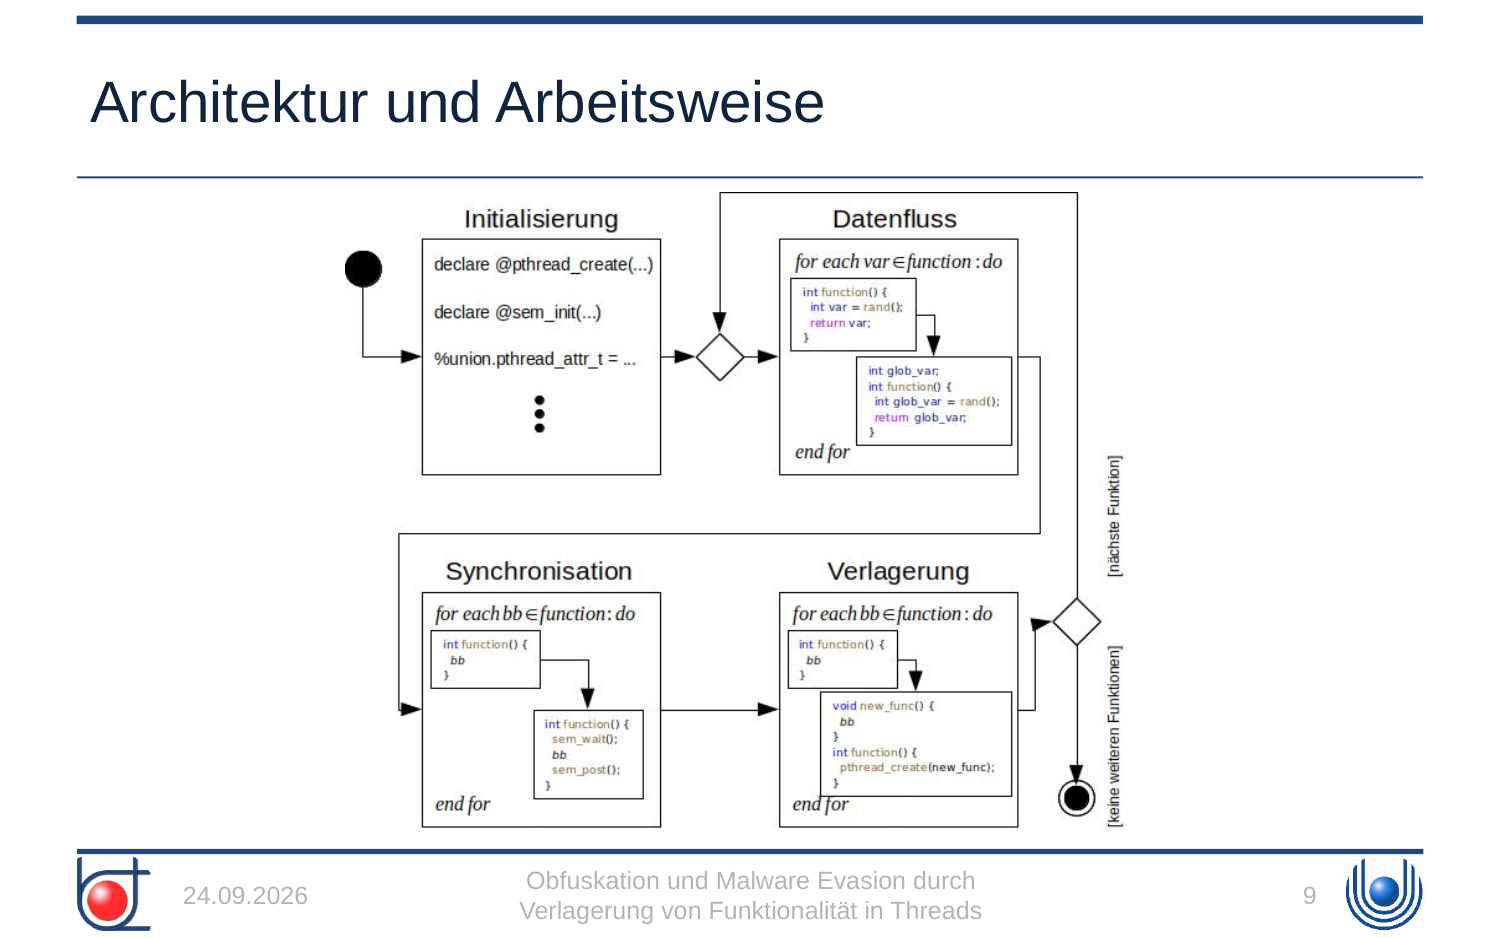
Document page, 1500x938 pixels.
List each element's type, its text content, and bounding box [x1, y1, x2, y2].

picture [1344, 857, 1423, 931]
footer Obfuskation und Malware Evasion durch Verlagerung von Funktionalität in Threads [456, 860, 1047, 929]
slide_number <number> [1047, 860, 1317, 929]
slide_number 30.08.2021 [183, 860, 454, 929]
picture [76, 857, 151, 931]
picture [345, 192, 1129, 841]
title Architektur und Arbeitsweise [75, 19, 1425, 178]
